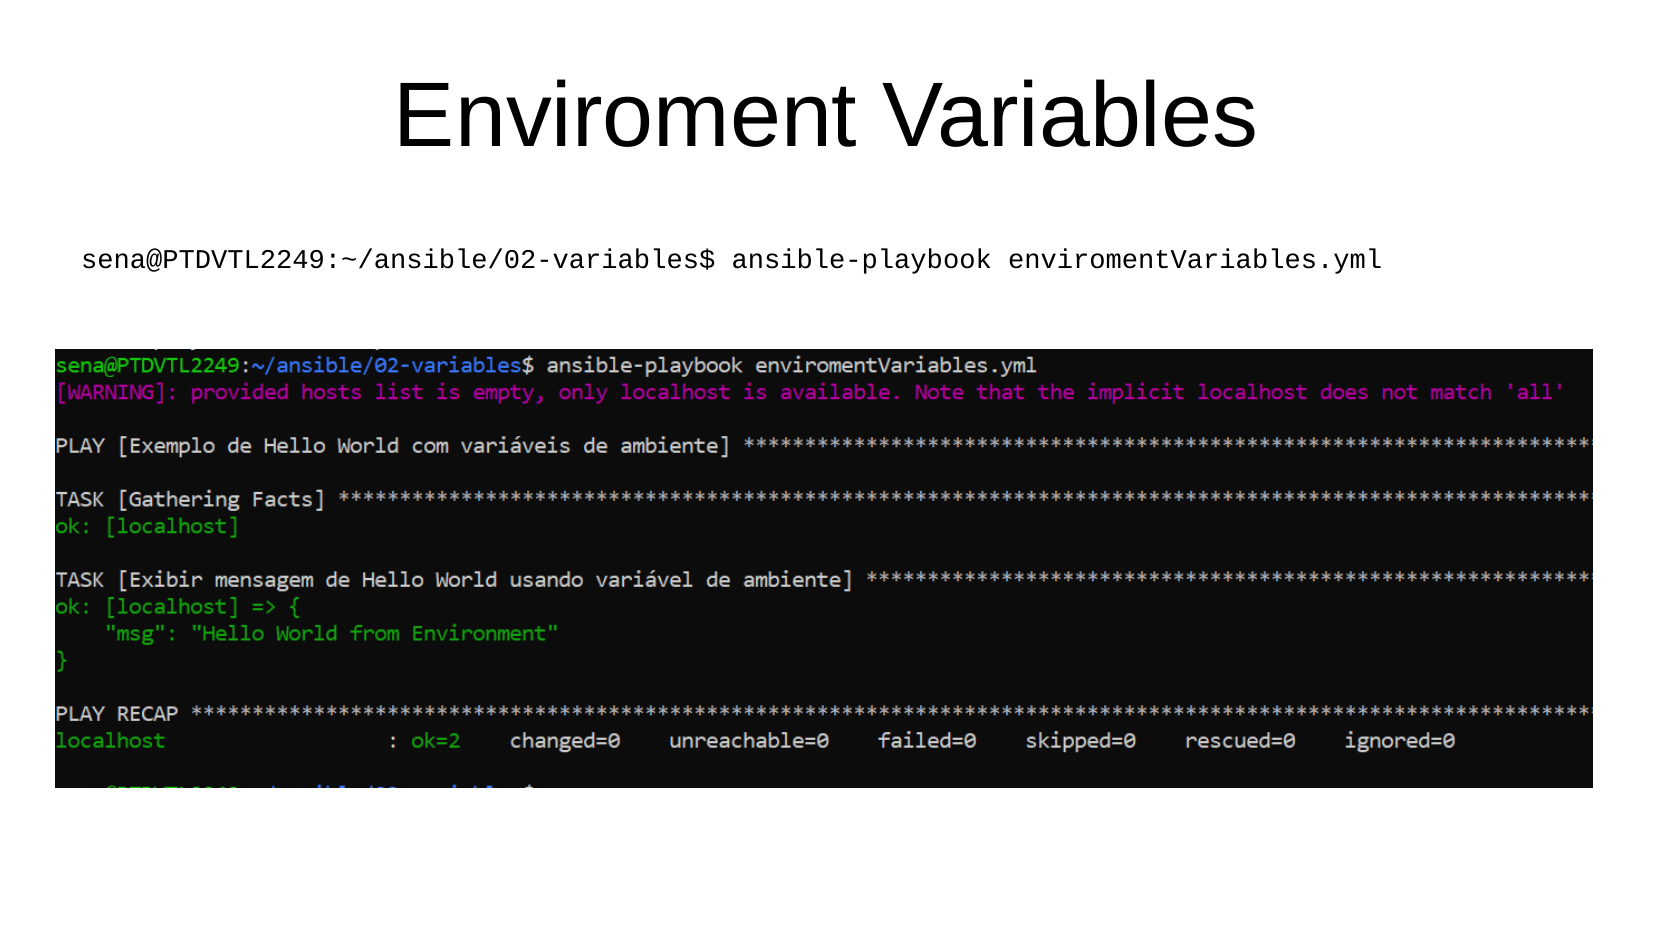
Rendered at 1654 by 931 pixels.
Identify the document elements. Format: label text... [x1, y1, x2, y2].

title Enviroment Variables [82, 37, 1571, 193]
picture [55, 349, 1593, 788]
text_box sena@PTDVTL2249:~/ansible/02-variables$ ansible-playbook enviromentVariables.yml [66, 238, 1613, 589]
